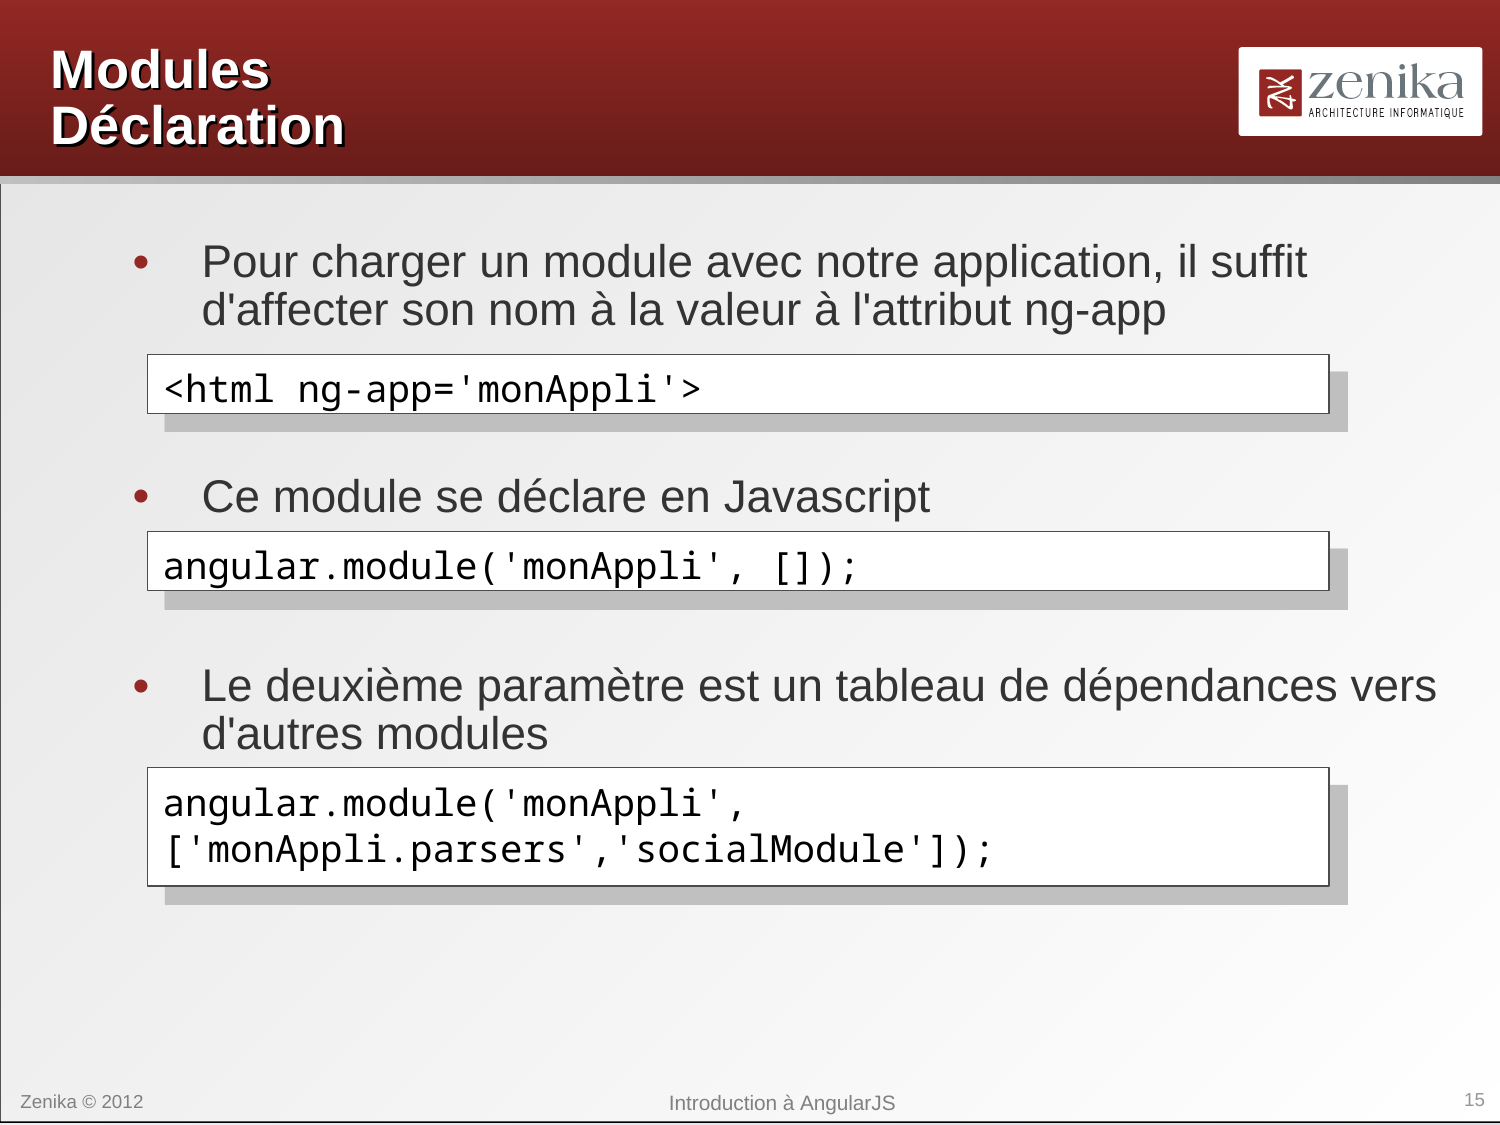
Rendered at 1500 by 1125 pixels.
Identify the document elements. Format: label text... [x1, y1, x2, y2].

text_box angular.module('monAppli', []); [147, 531, 1329, 591]
list Pour charger un module avec notre application, il suffit d'affecter son nom à la valeur à l'attribut ng-app Ce module se déclare en Javascript Le deuxième paramètre est un tableau de dépendances vers d'autres modules [62, 236, 1447, 1065]
text_box <html ng-app='monAppli'> [147, 354, 1329, 414]
title Modules Déclaration [50, 15, 1206, 180]
picture [1257, 58, 1464, 125]
text_box angular.module('monAppli', ['monAppli.parsers','socialModule']); [147, 767, 1329, 886]
